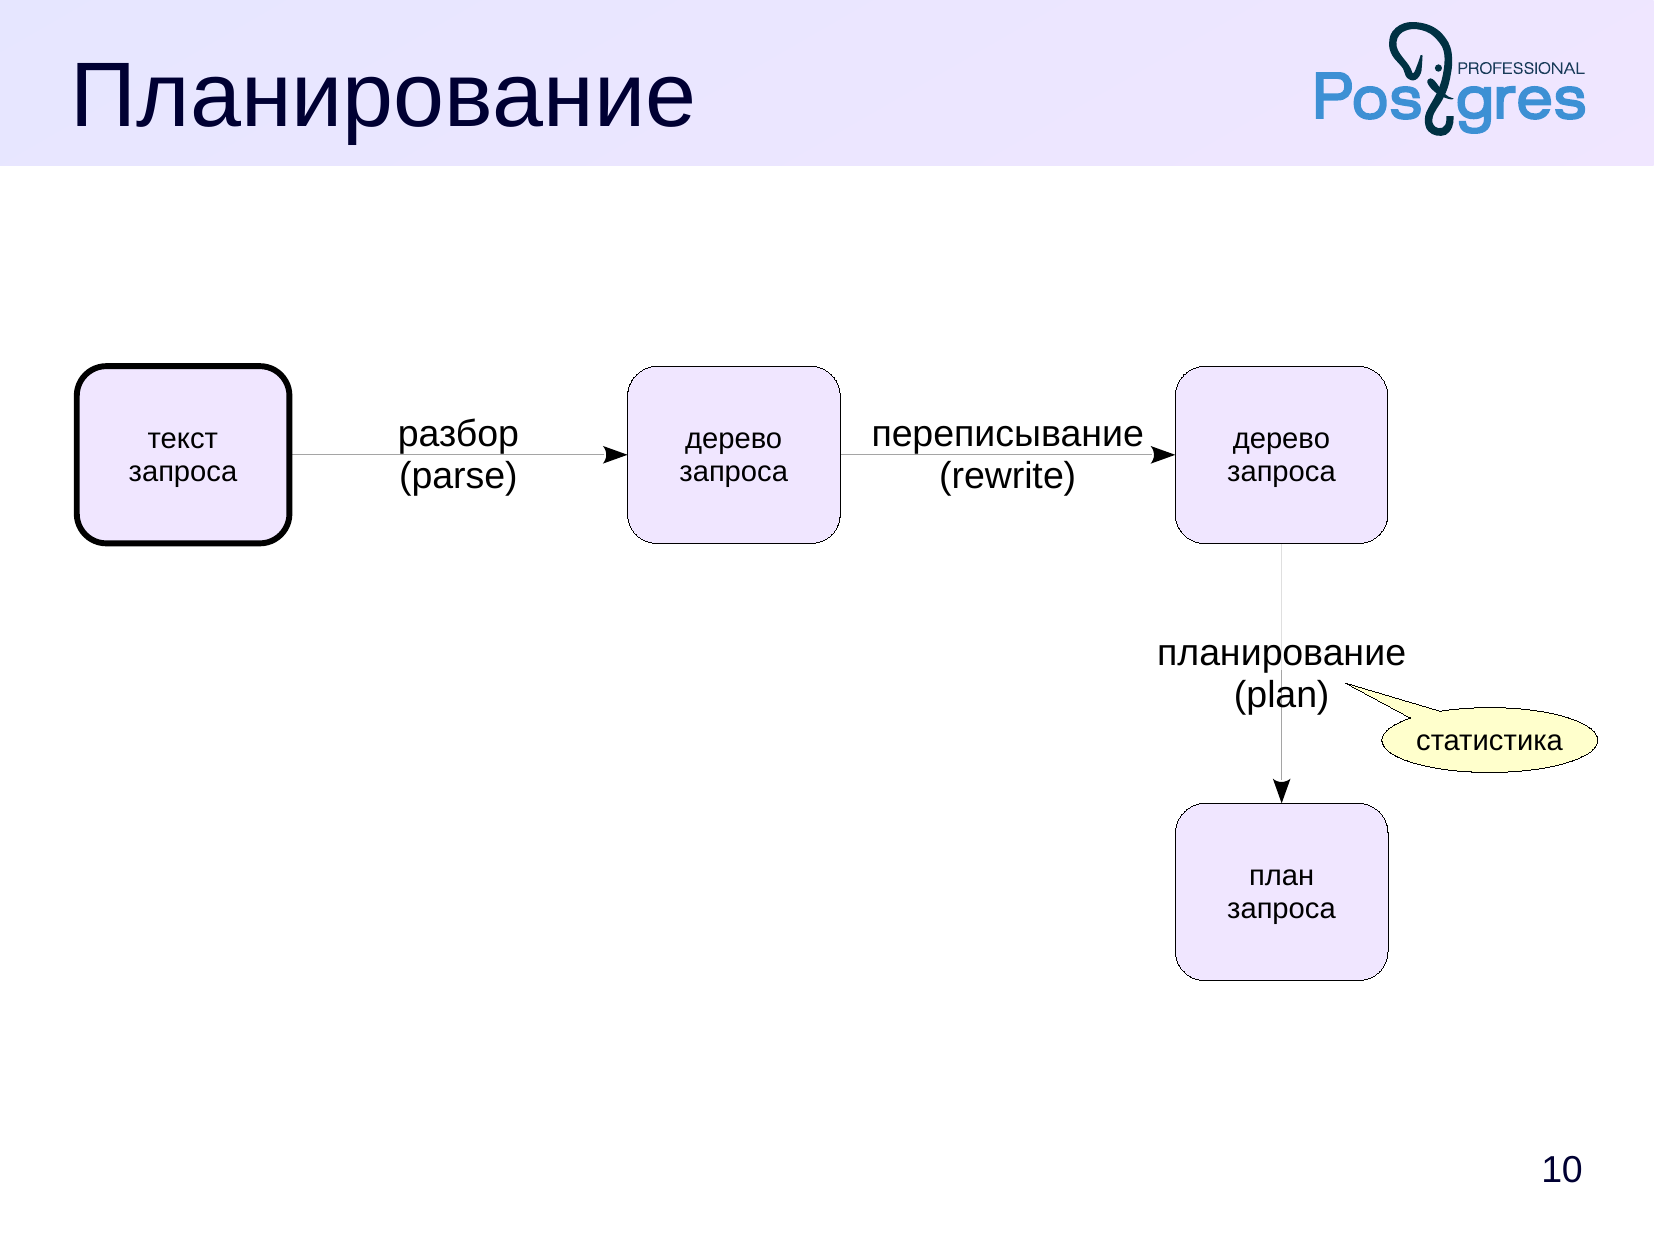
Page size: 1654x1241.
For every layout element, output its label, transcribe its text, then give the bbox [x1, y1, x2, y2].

text_box статистика [1345, 683, 1598, 773]
text_box план запроса [1175, 803, 1389, 981]
text_box текст запроса [76, 366, 290, 544]
title Планирование [70, 43, 1261, 147]
text_box дерево запроса [1175, 366, 1388, 544]
text_box дерево запроса [627, 366, 841, 544]
